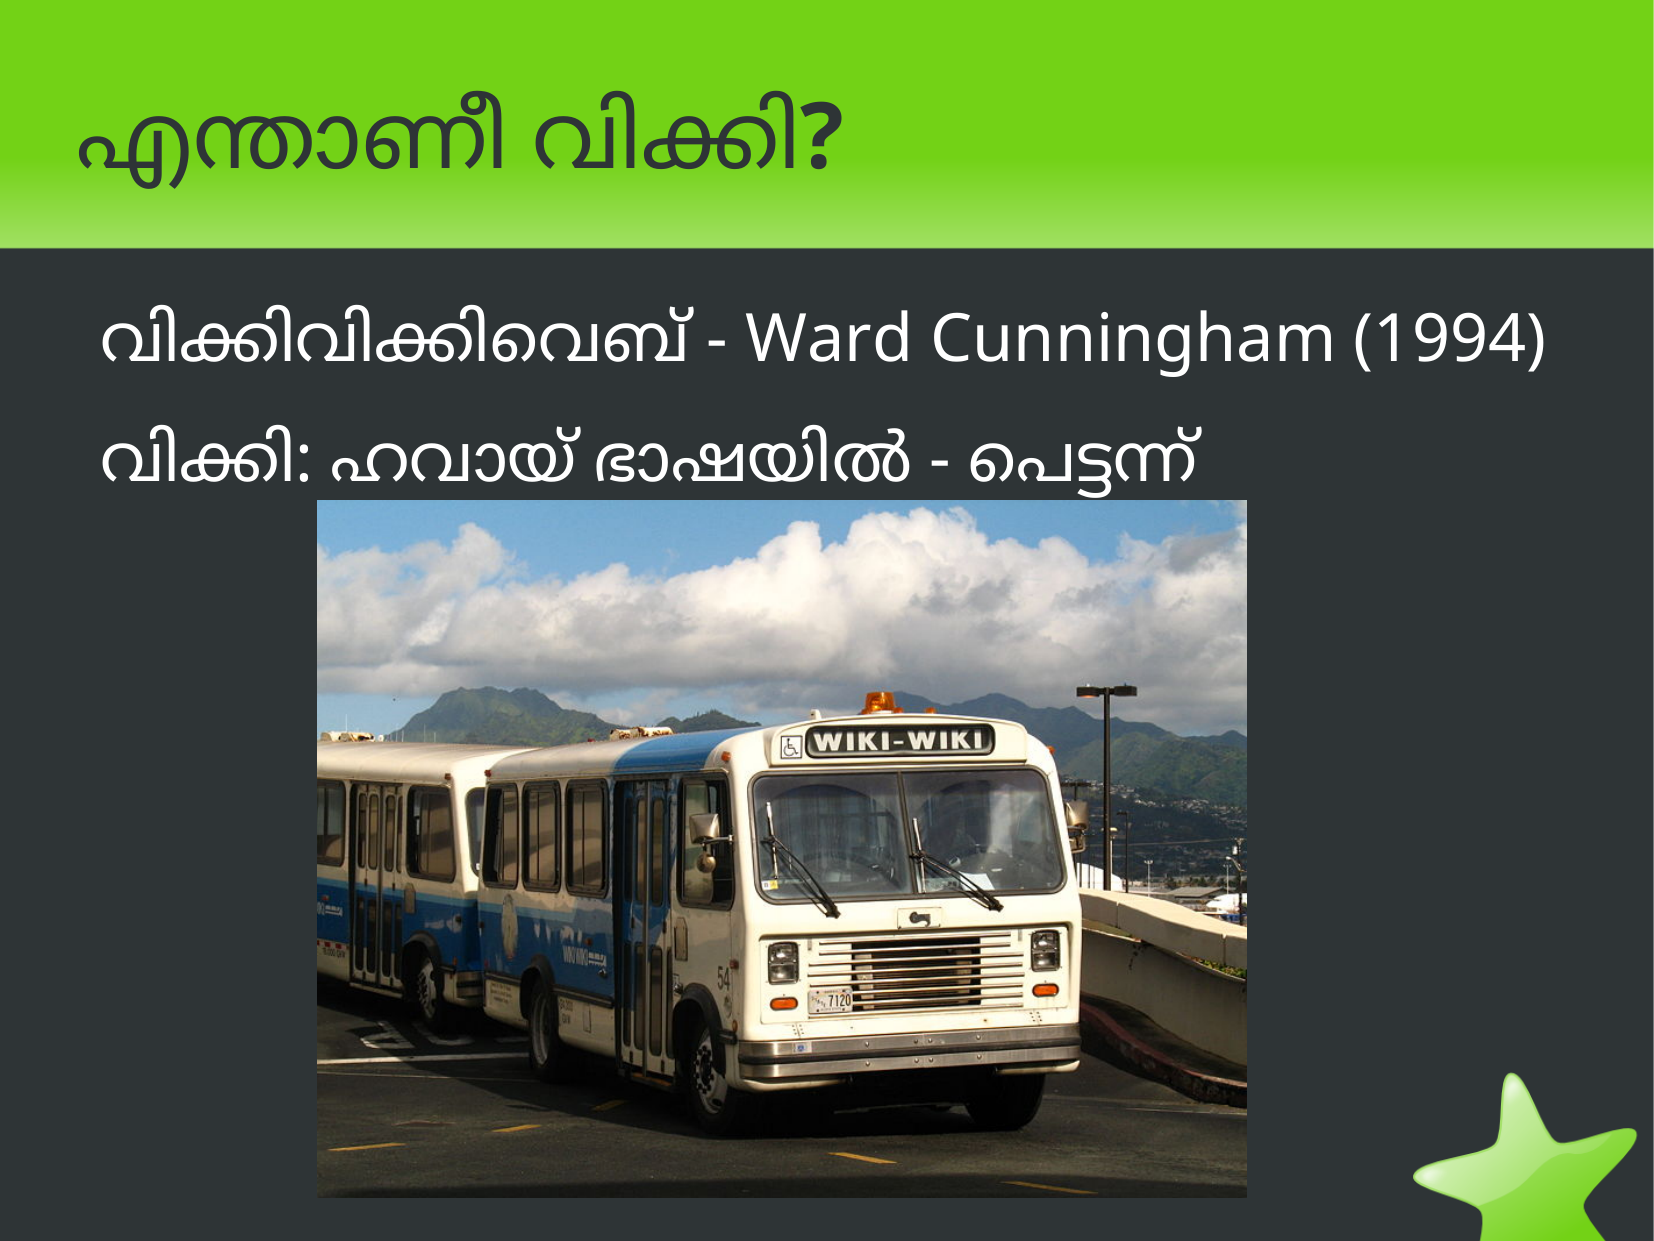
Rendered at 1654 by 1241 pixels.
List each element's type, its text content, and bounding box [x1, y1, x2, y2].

title എന്താണീ വിക്കി? [76, 29, 1565, 237]
list വിക്കിവിക്കിവെബ് - Ward Cunningham (1994) വിക്കി: ഹവായ് ഭാഷയില്‍ - പെട്ടന്ന് [82, 290, 1571, 1094]
picture [0, 0, 1654, 1241]
